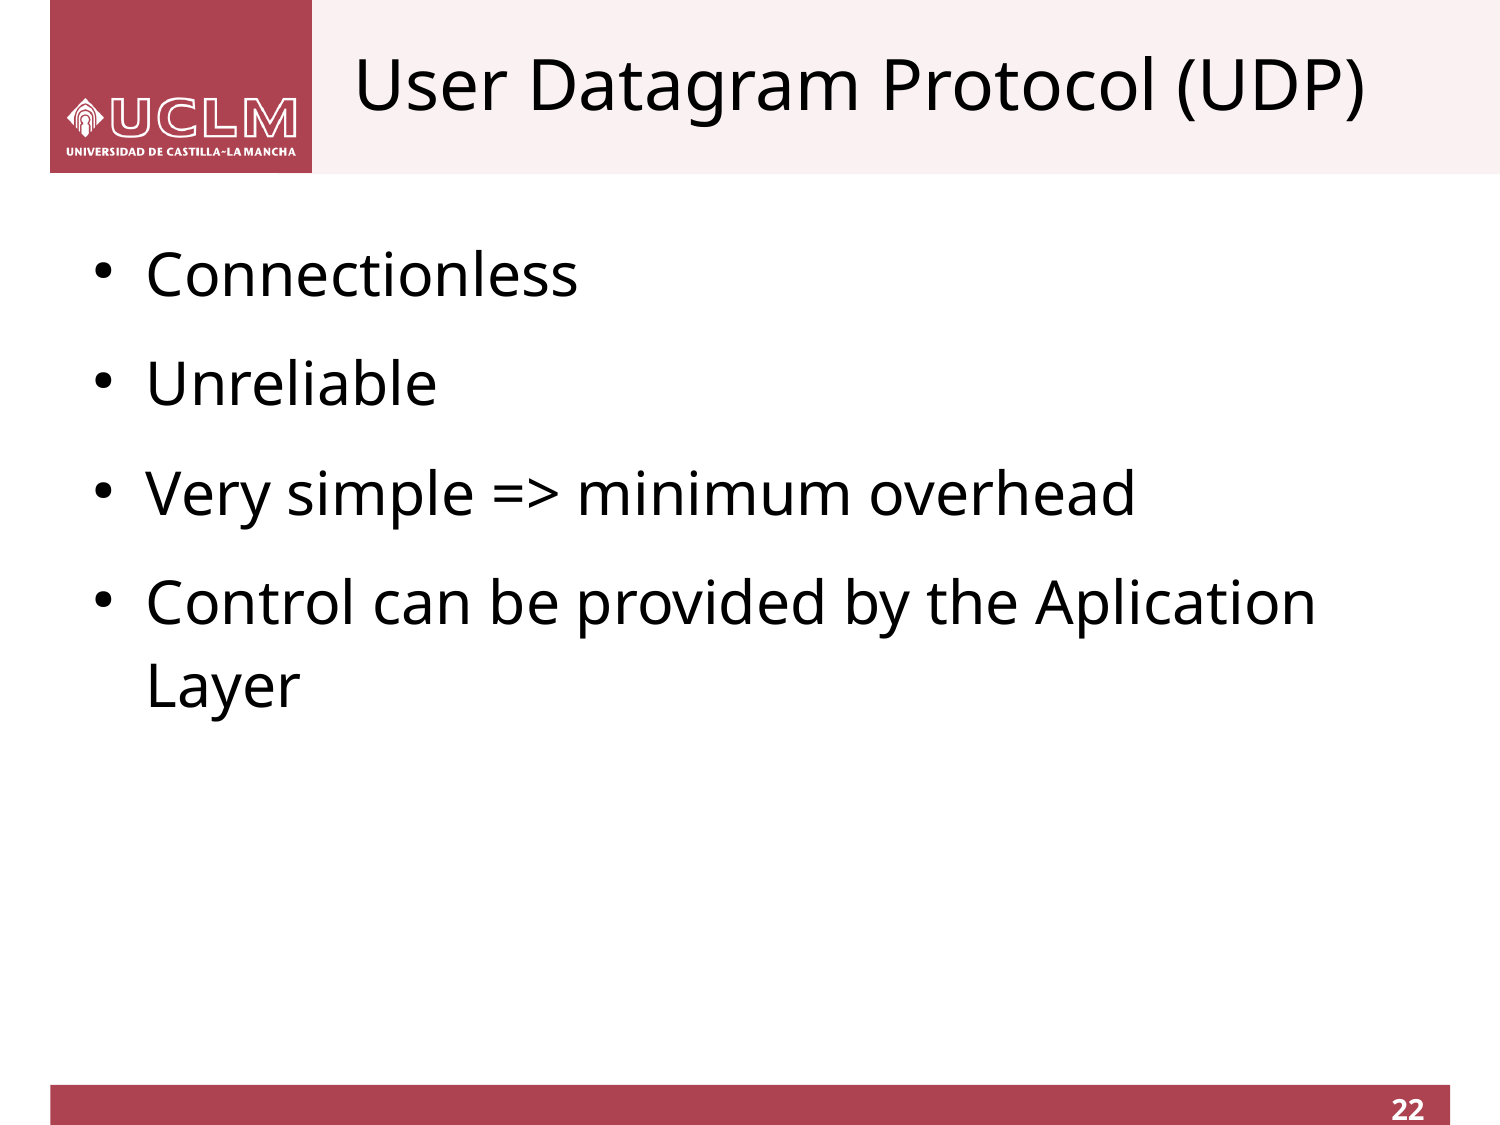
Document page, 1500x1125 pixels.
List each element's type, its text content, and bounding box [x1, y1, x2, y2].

picture [50, 0, 312, 173]
list Connectionless Unreliable Very simple => minimum overhead Control can be provided by the Aplication Layer [74, 231, 1425, 884]
title User Datagram Protocol (UDP) [353, 6, 1425, 168]
